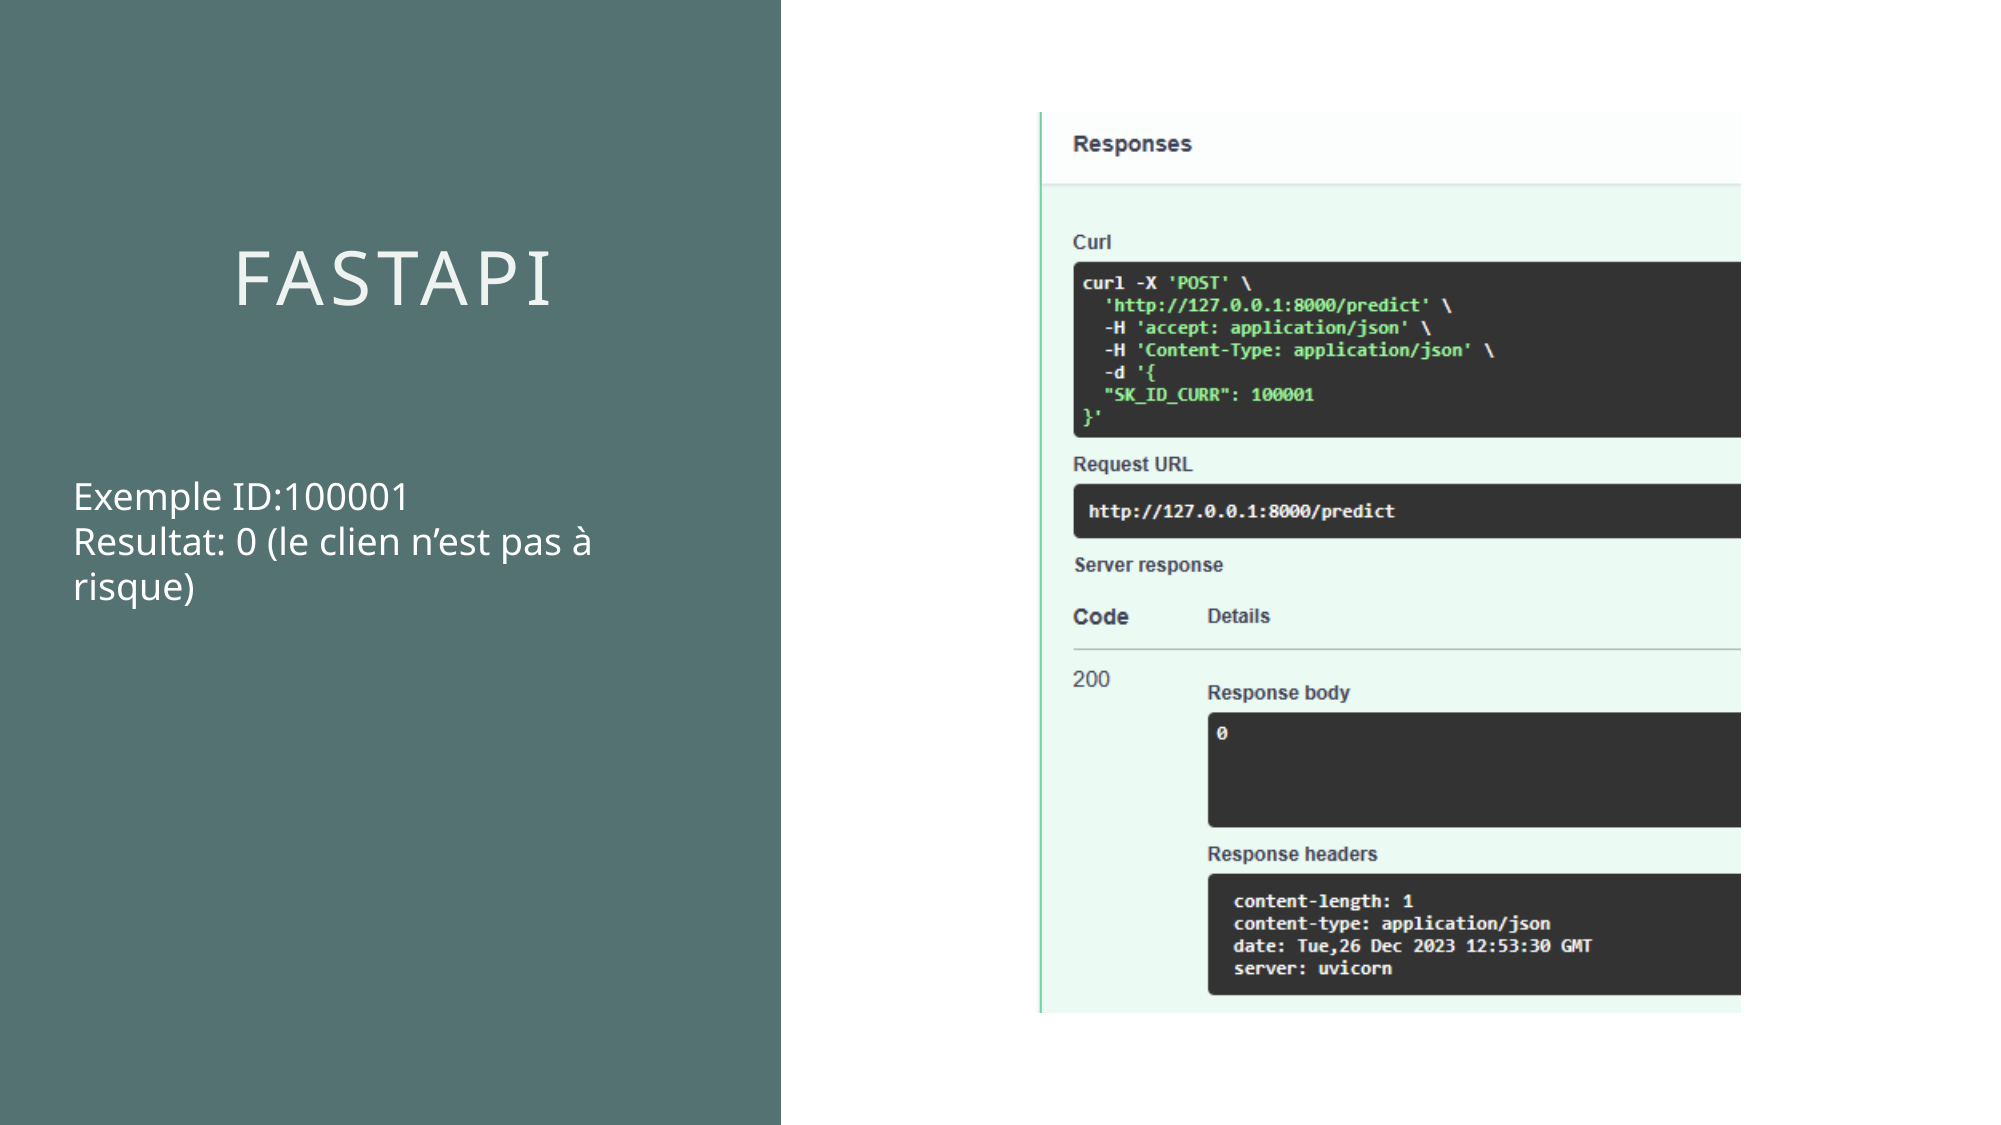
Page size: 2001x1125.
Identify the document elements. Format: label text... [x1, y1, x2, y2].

picture [1034, 112, 1741, 1013]
text_box Exemple ID:100001 Resultat: 0 (le clien n’est pas à risque) [57, 465, 660, 572]
title FASTAPI [141, 112, 644, 329]
text_box [0, 0, 2000, 1125]
